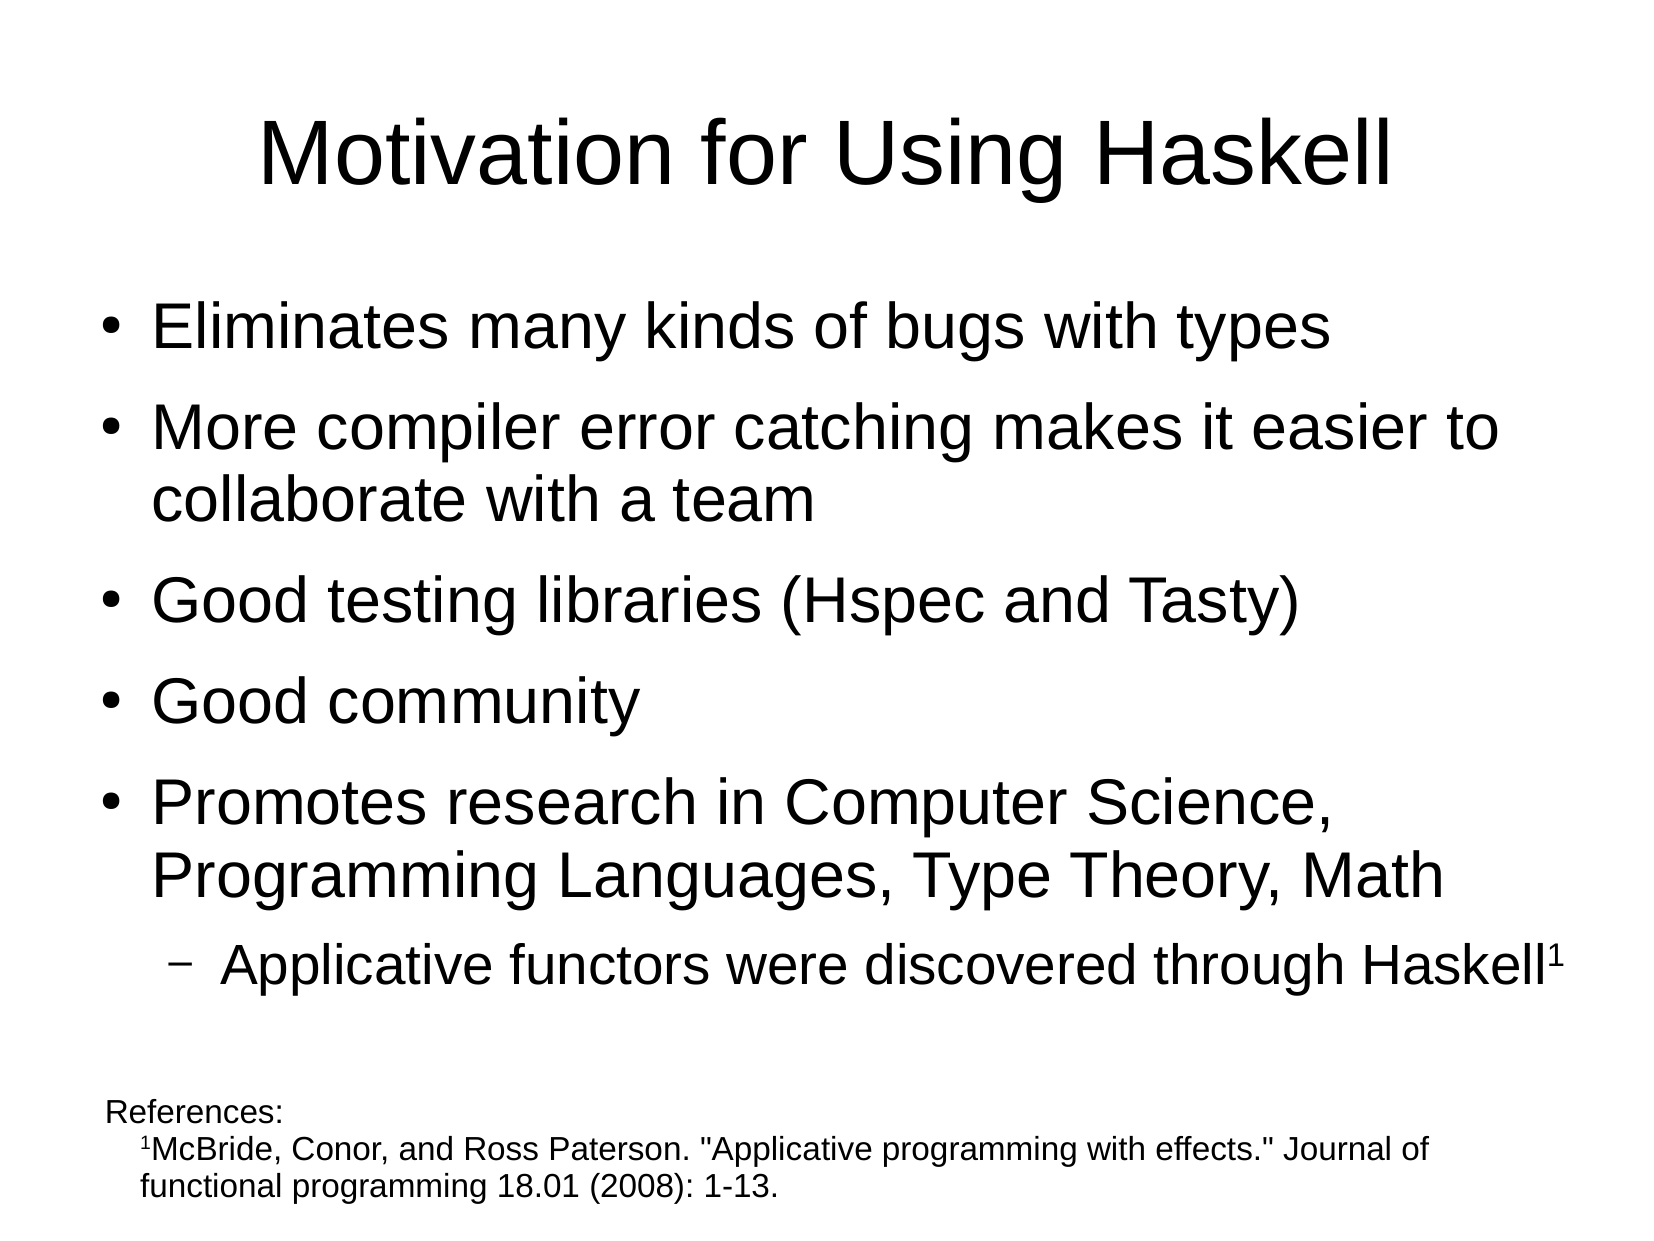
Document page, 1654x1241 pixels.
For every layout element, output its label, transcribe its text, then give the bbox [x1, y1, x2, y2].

title Motivation for Using Haskell [82, 49, 1571, 257]
list Eliminates many kinds of bugs with types More compiler error catching makes it easier to collaborate with a team Good testing libraries (Hspec and Tasty) Good community Promotes research in Computer Science, Programming Languages, Type Theory, Math Applicative functors were discovered through Haskell1 [82, 290, 1571, 1010]
text_box References: 1McBride, Conor, and Ross Paterson. "Applicative programming with effects." Journal of functional programming 18.01 (2008): 1-13. [90, 1086, 1591, 1241]
